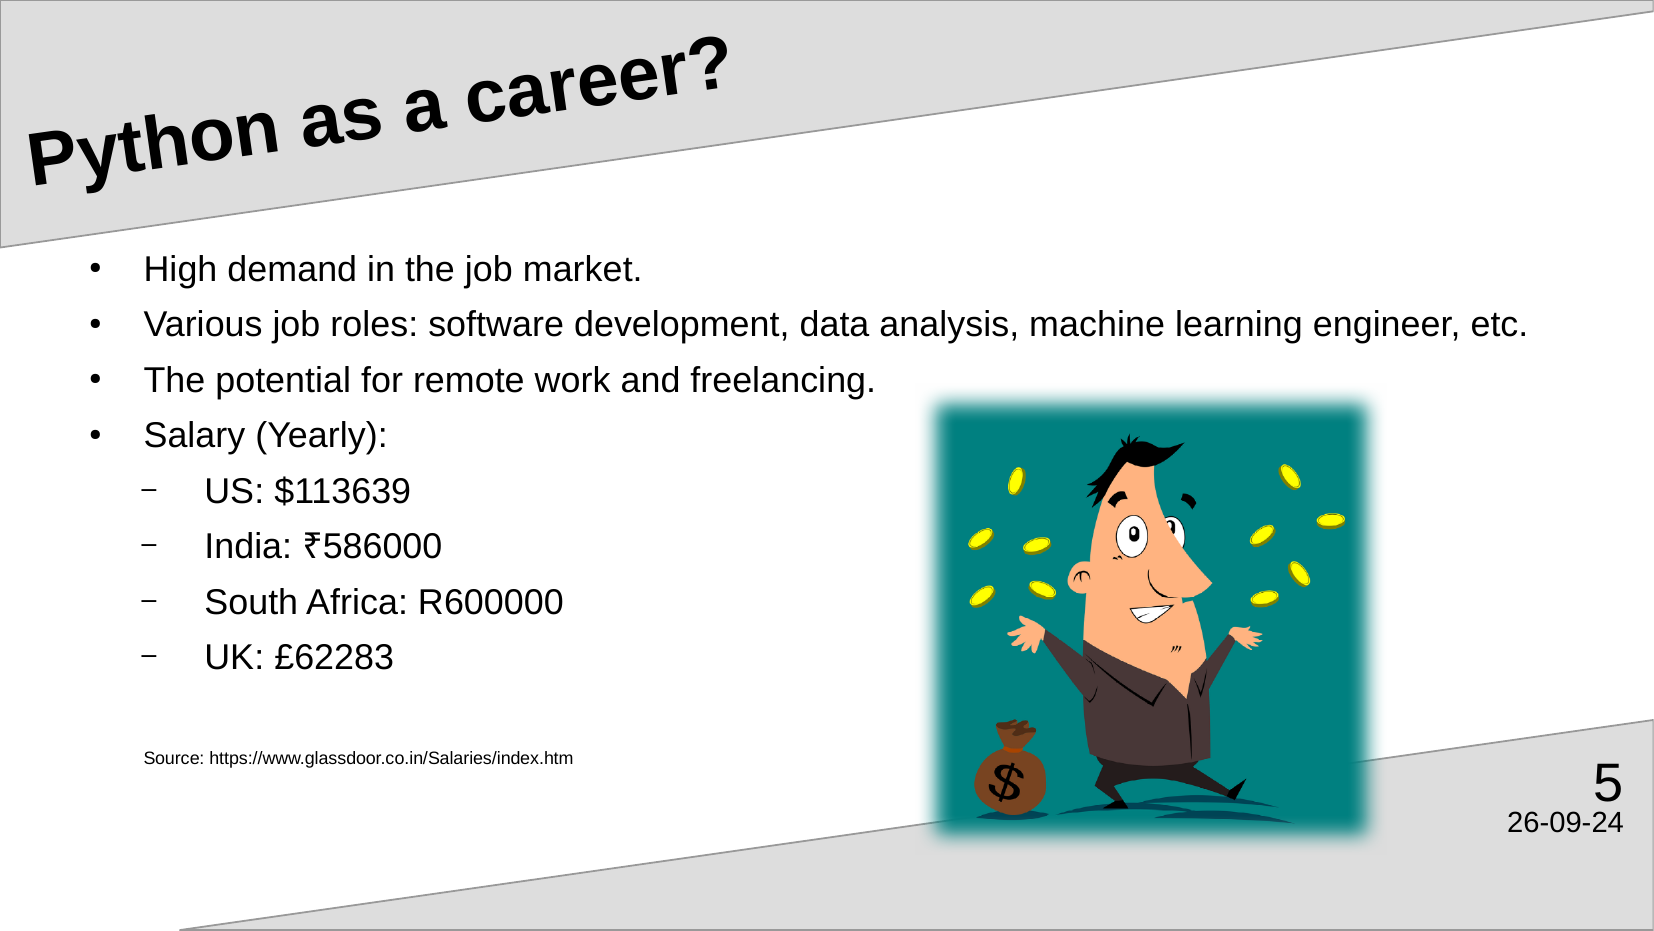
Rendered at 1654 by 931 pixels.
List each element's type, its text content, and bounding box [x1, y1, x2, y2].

title Python as a career? [16, 0, 1501, 239]
picture [915, 383, 1387, 855]
list High demand in the job market. Various job roles: software development, data analysis, machine learning engineer, etc. The potential for remote work and freelancing. Salary (Yearly): US: $113639 India: ₹586000 South Africa: R600000 UK: £62283 Source: https://www.glassdoor.co.in/Salaries/index.htm [82, 248, 1538, 789]
